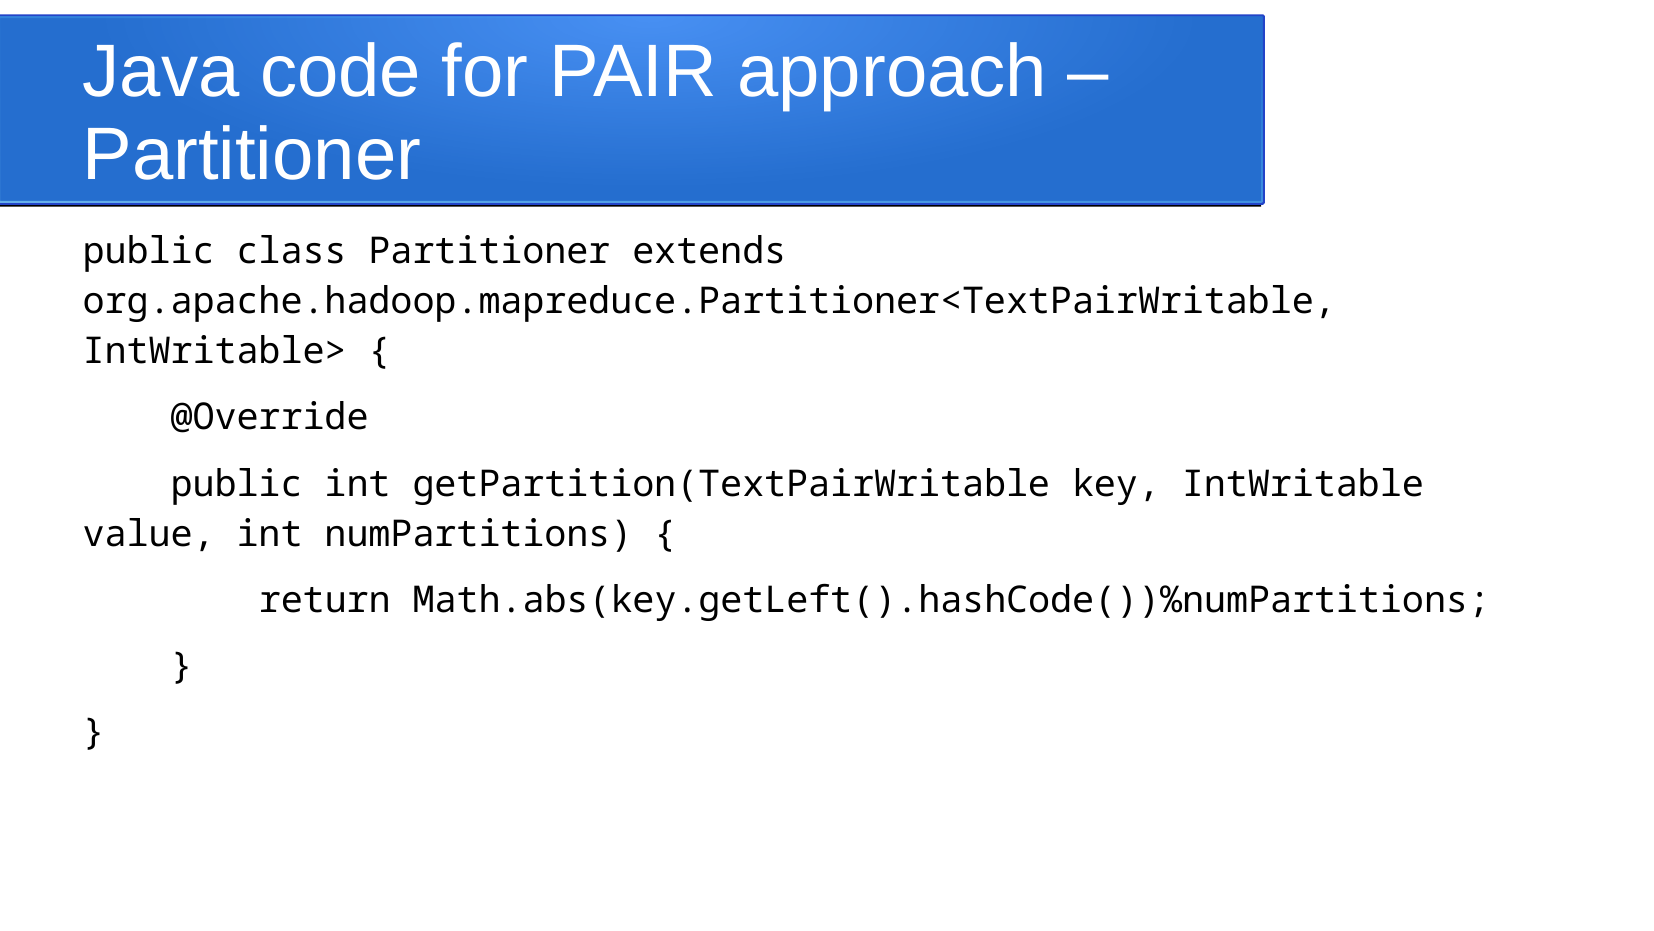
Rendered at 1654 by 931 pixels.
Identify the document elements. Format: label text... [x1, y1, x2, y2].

list public class Partitioner extends org.apache.hadoop.mapreduce.Partitioner<TextPairWritable, IntWritable> { @Override public int getPartition(TextPairWritable key, IntWritable value, int numPartitions) { return Math.abs(key.getLeft().hashCode())%numPartitions; } } [82, 224, 1571, 764]
title Java code for PAIR approach – Partitioner [82, 29, 1235, 196]
